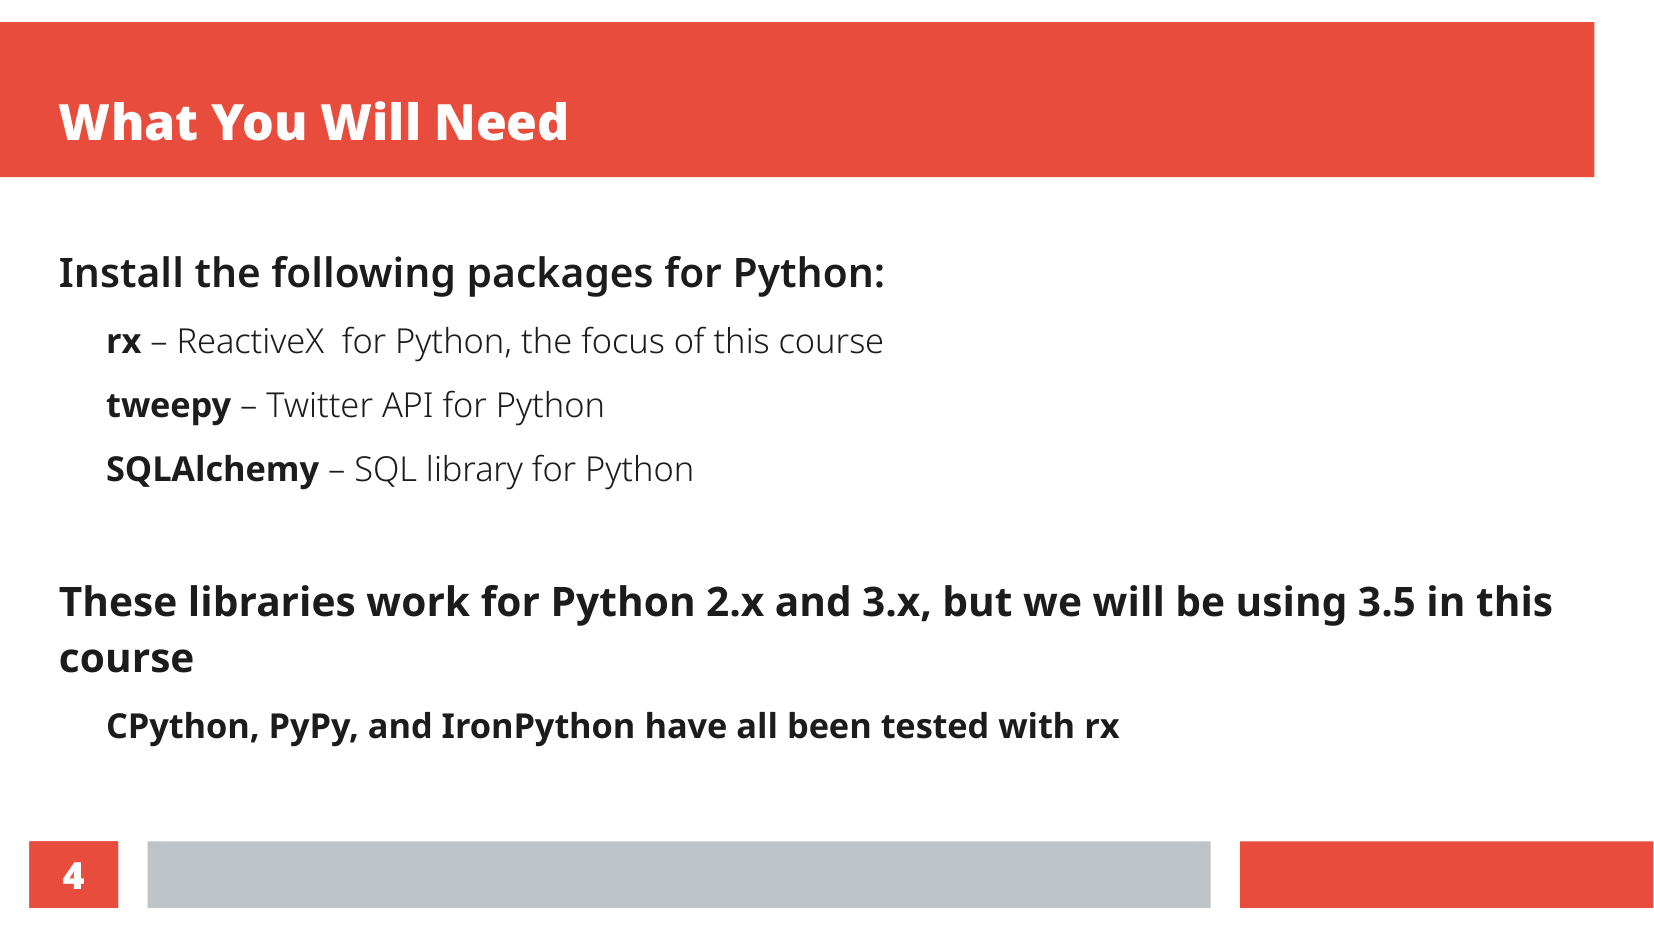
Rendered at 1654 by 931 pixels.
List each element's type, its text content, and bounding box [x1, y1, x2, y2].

title What You Will Need [58, 44, 1595, 155]
list Install the following packages for Python: rx – ReactiveX for Python, the focus of this course tweepy – Twitter API for Python SQLAlchemy – SQL library for Python These libraries work for Python 2.x and 3.x, but we will be using 3.5 in this course CPython, PyPy, and IronPython have all been tested with rx [58, 243, 1565, 820]
